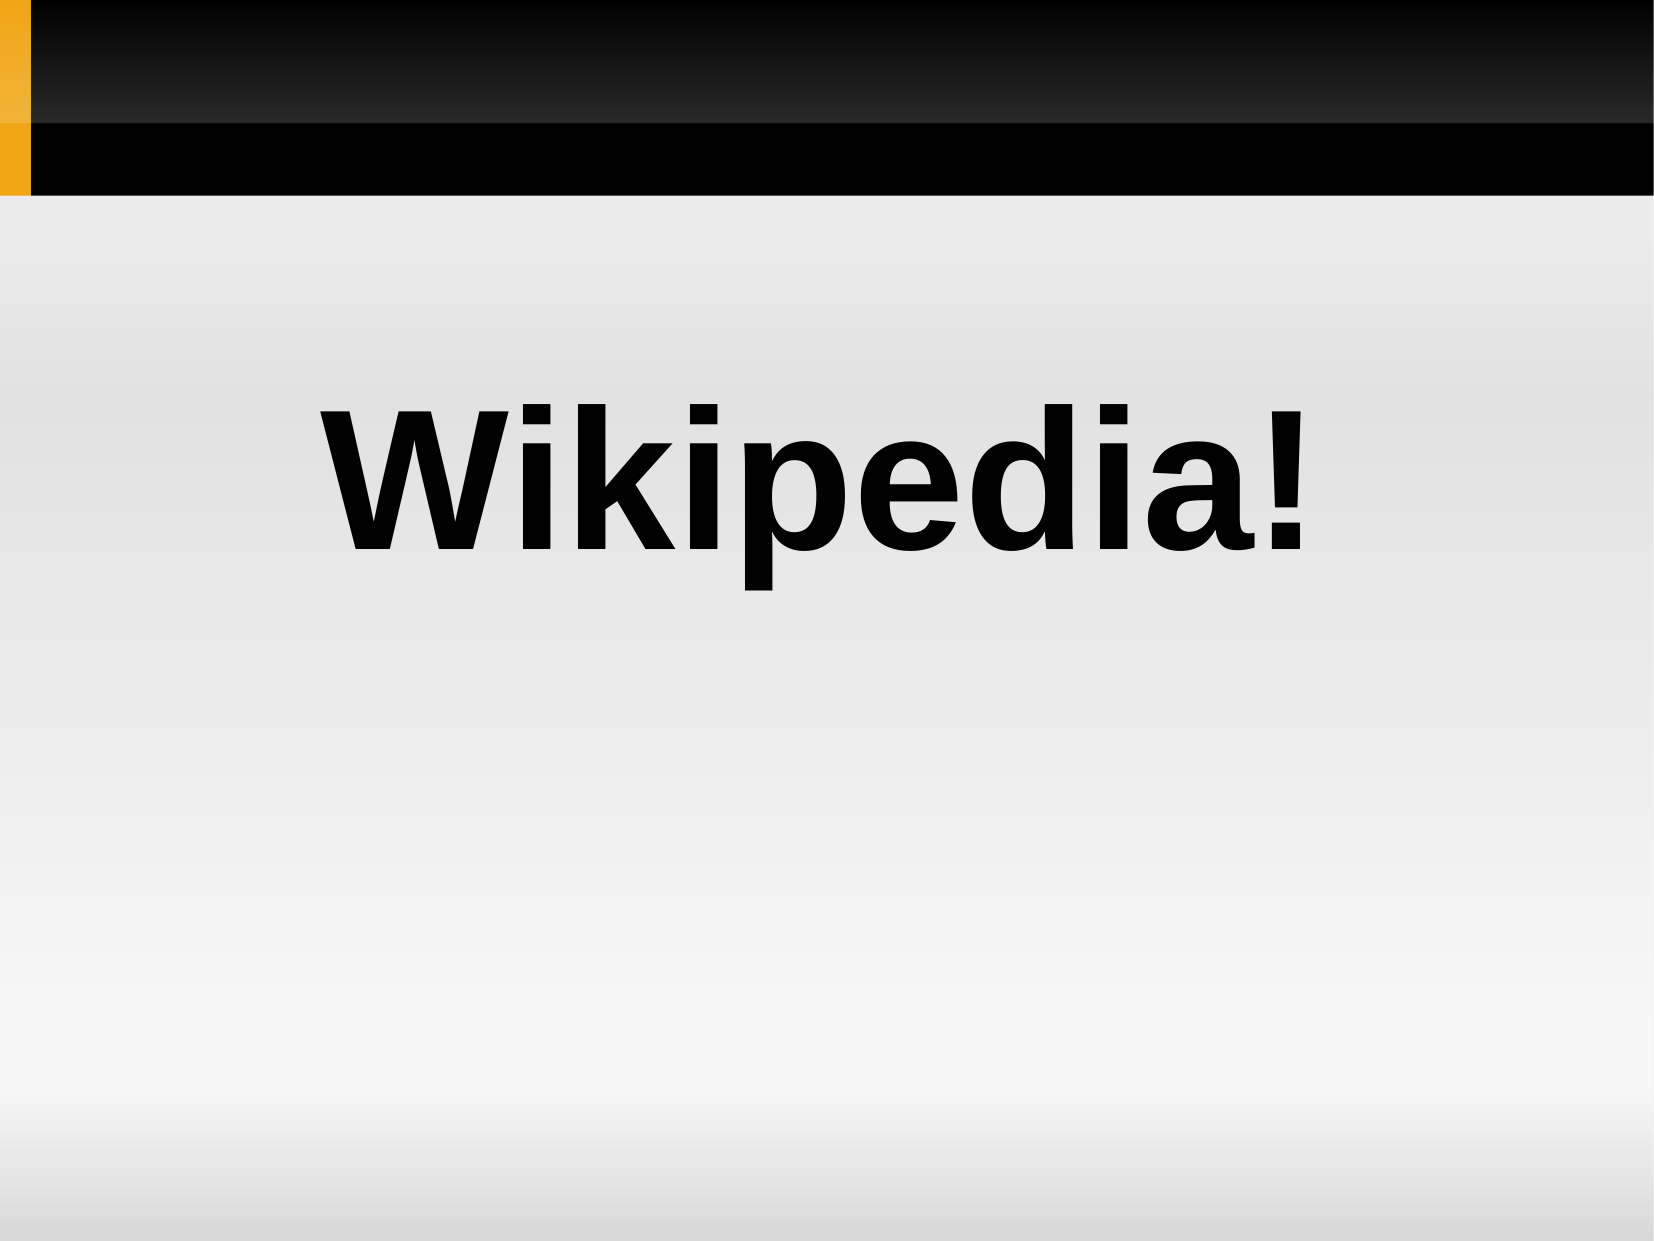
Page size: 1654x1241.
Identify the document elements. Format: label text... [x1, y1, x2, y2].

subtitle Wikipedia! [76, 0, 1565, 1109]
picture [0, 0, 1654, 1241]
